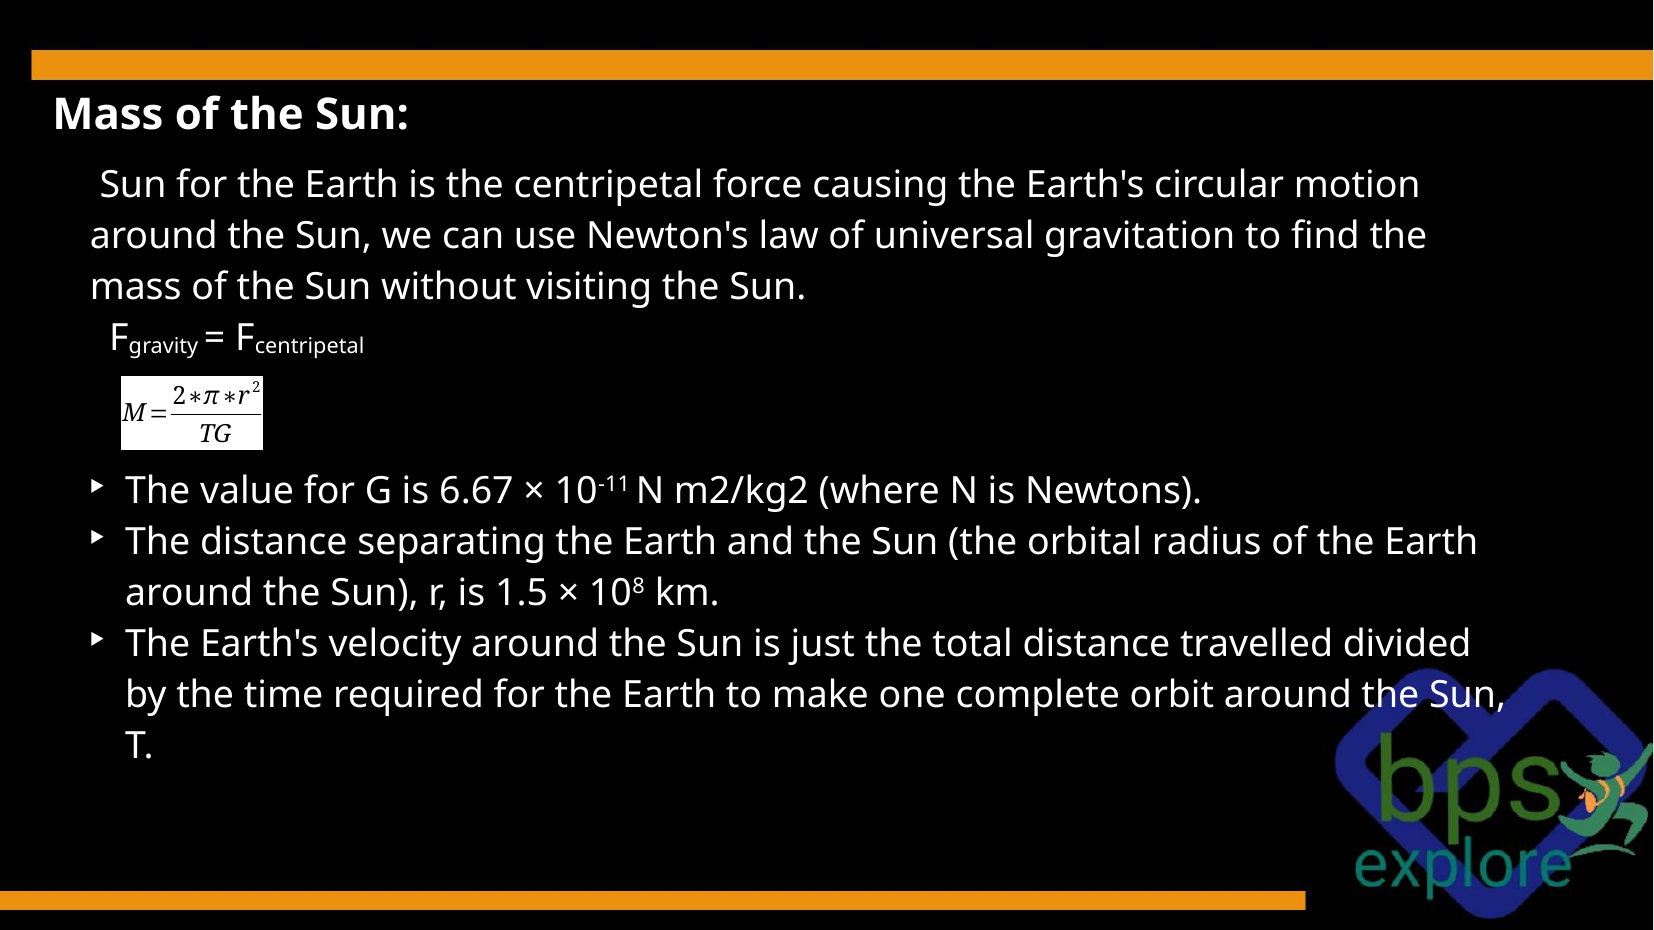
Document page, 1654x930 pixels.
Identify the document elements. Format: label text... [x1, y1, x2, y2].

picture [0, 0, 1654, 930]
text_box Mass of the Sun: [37, 75, 488, 188]
chart [120, 376, 263, 450]
text_box Sun for the Earth is the centripetal force causing the Earth's circular motion around the Sun, we can use Newton's law of universal gravitation to find the mass of the Sun without visiting the Sun. Fgravity = Fcentripetal The value for G is 6.67 × 10-11 N m2/kg2 (where N is Newtons). The distance separating the Earth and the Sun (the orbital radius of the Earth around the Sun), r, is 1.5 × 108 km. The Earth's velocity around the Sun is just the total distance travelled divided by the time required for the Earth to make one complete orbit around the Sun, T. [75, 150, 1538, 788]
